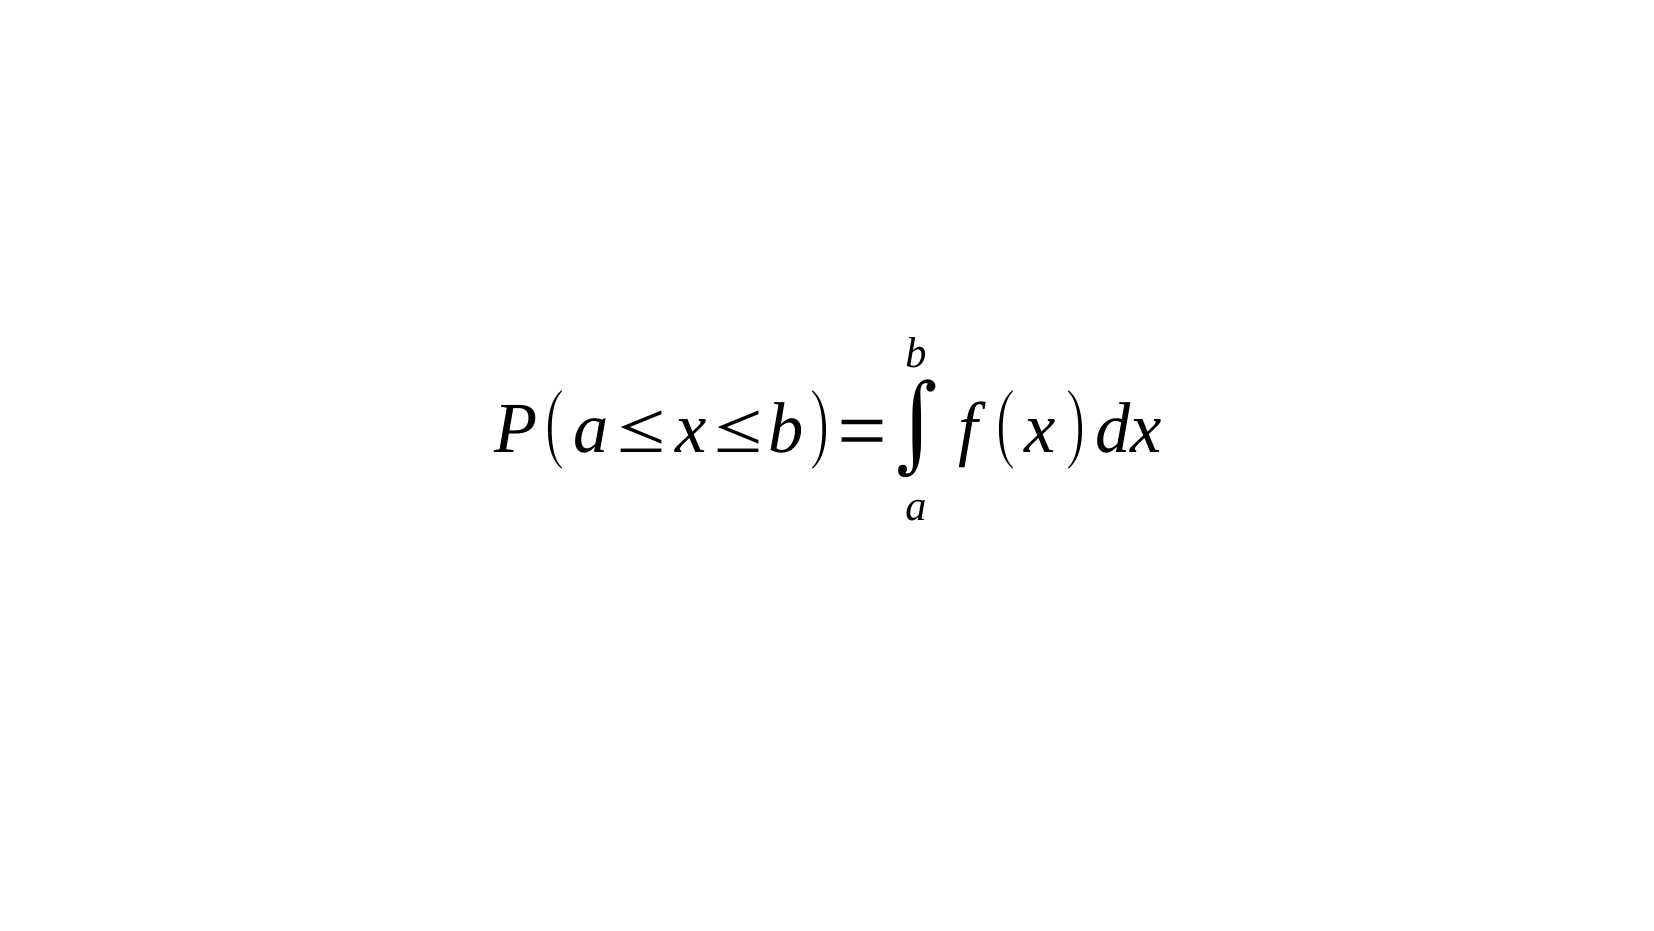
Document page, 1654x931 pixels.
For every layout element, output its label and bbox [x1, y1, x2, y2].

chart [472, 326, 1181, 531]
